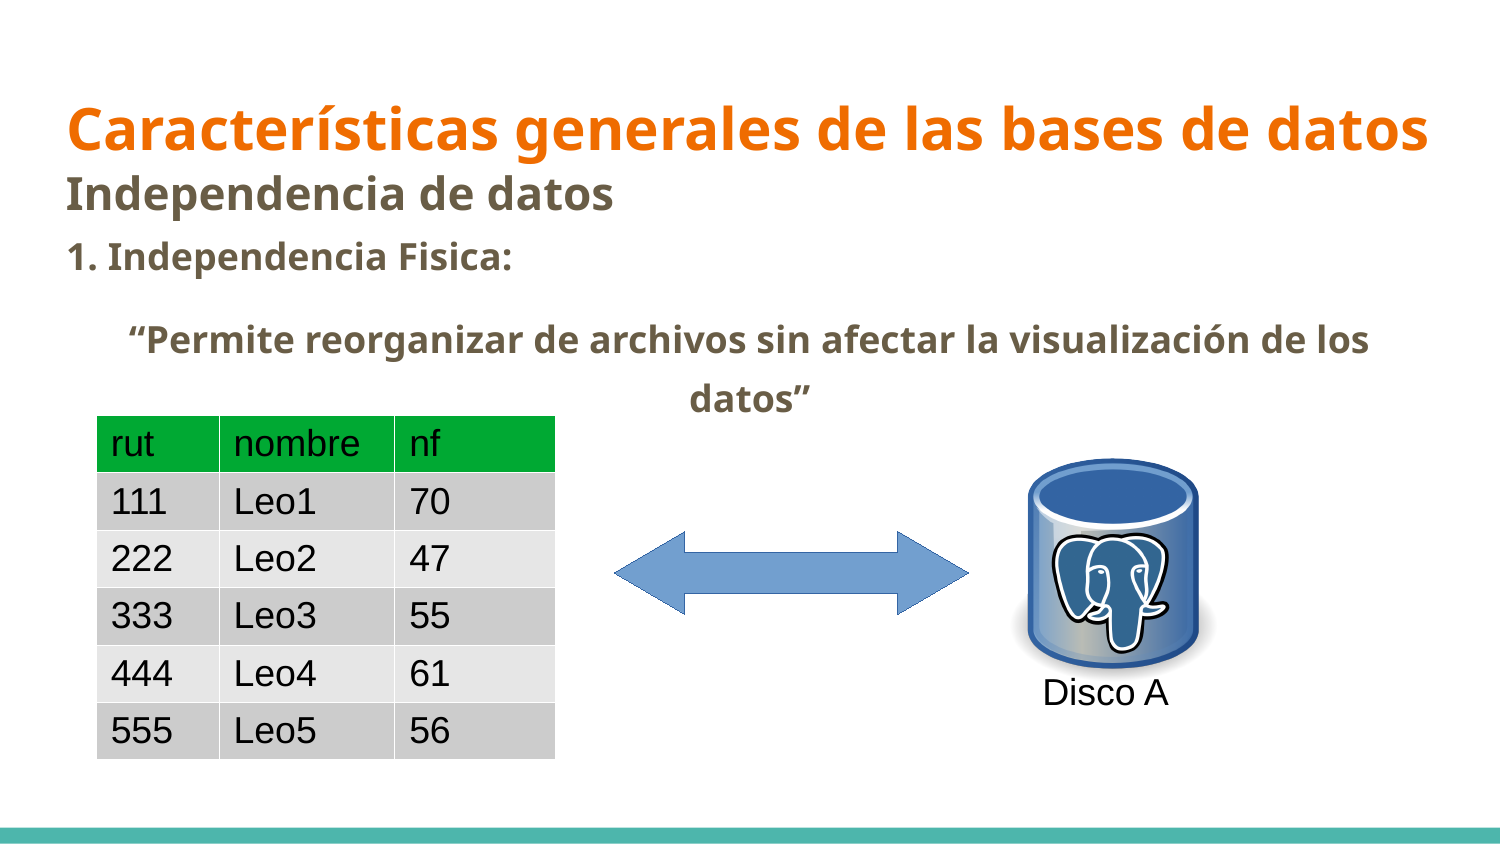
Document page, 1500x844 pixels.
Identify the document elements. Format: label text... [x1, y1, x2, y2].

table_header nf [395, 416, 555, 472]
table_cell Leo3 [220, 588, 394, 645]
table_cell 555 [97, 703, 219, 759]
text_box Independencia de datos [51, 153, 700, 231]
table_cell 56 [395, 703, 555, 759]
list 1. Independencia Fisica: “Permite reorganizar de archivos sin afectar la visualización de los datos” [51, 207, 1449, 750]
table_cell 111 [97, 473, 219, 530]
table_cell Leo1 [220, 473, 394, 530]
text_box Disco A [1027, 663, 1229, 721]
table_cell 333 [97, 588, 219, 645]
table_cell 61 [395, 646, 555, 702]
table_cell 70 [395, 473, 555, 530]
text_box [614, 531, 969, 615]
title Características generales de las bases de datos [51, 72, 1449, 189]
table_cell Leo4 [220, 646, 394, 702]
table_cell 222 [97, 531, 219, 587]
table_cell Leo5 [220, 703, 394, 759]
table_cell 55 [395, 588, 555, 645]
table_cell 444 [97, 646, 219, 702]
picture [998, 454, 1229, 686]
table_header nombre [220, 416, 394, 472]
table_cell Leo2 [220, 531, 394, 587]
table_header rut [97, 416, 219, 472]
table_cell 47 [395, 531, 555, 587]
